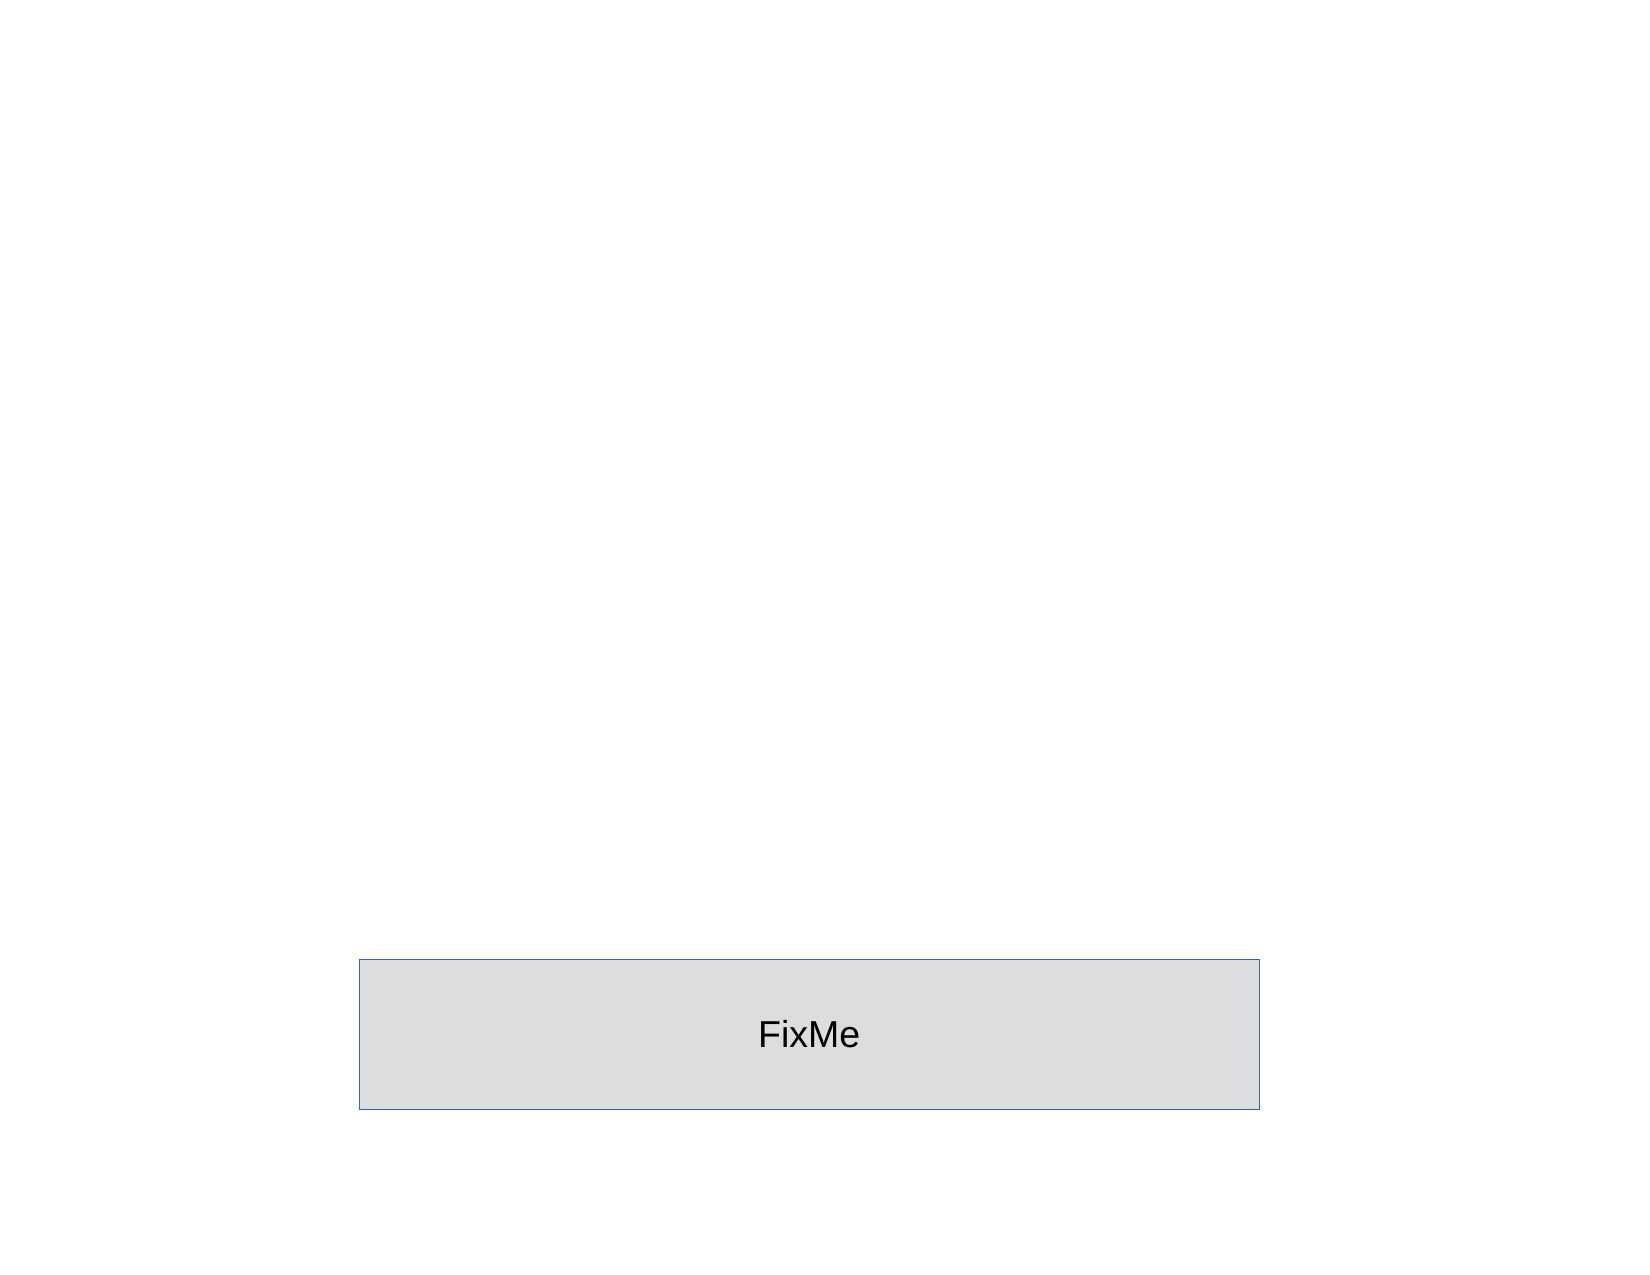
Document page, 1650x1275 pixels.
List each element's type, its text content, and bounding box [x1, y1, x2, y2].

text_box FixMe [359, 959, 1260, 1110]
